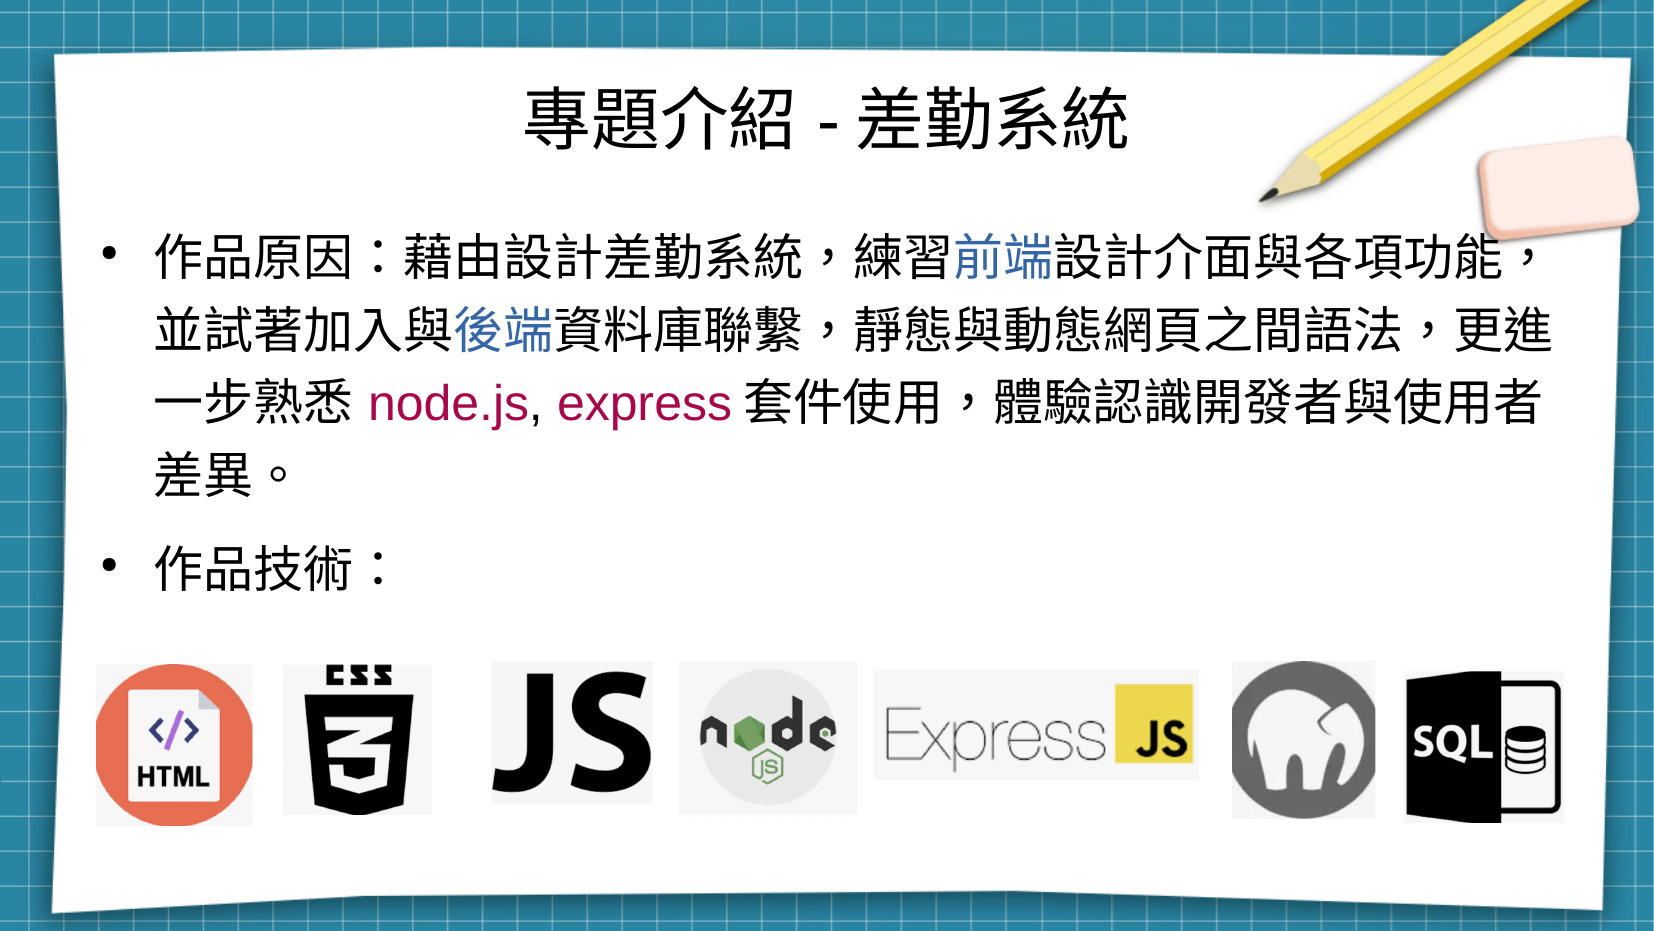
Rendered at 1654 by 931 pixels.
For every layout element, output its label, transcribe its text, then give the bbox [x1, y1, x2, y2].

title 專題介紹-差勤系統 [82, 37, 1571, 193]
list 作品原因：藉由設計差勤系統，練習前端設計介面與各項功能， 並試著加入與後端資料庫聯繫，靜態與動態網頁之間語法，更進一步熟悉node.js, express套件使用，體驗認識開發者與使用者差異。 作品技術： [82, 217, 1571, 758]
picture [0, 0, 1654, 931]
